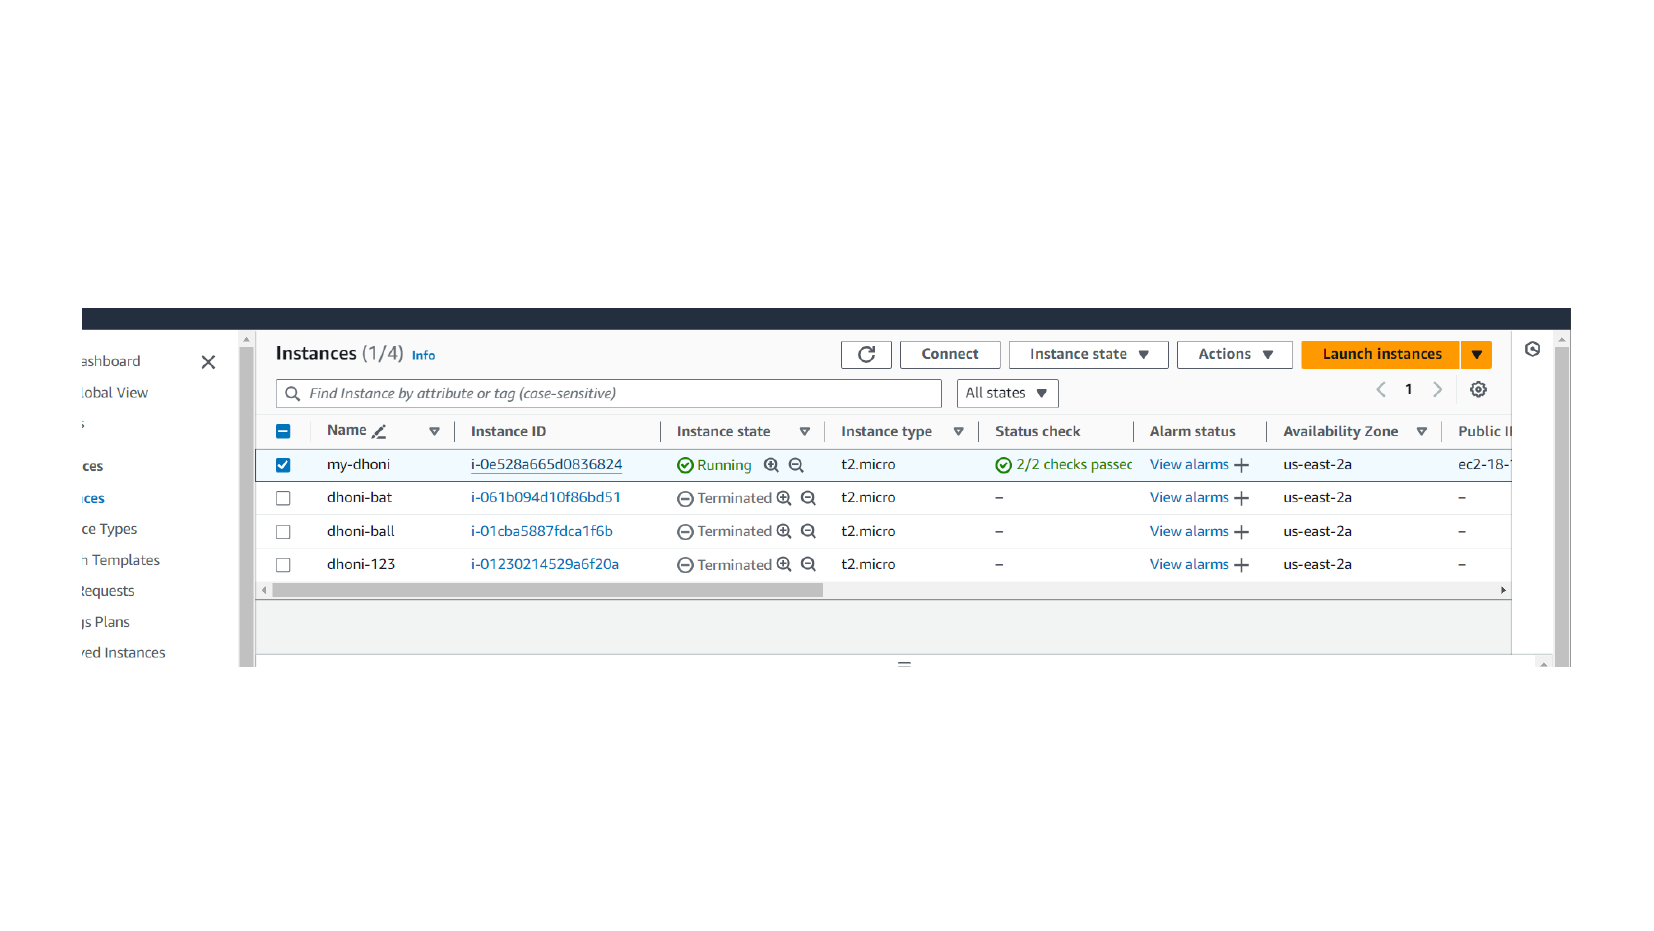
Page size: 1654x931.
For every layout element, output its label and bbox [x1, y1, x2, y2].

picture [82, 308, 1571, 667]
